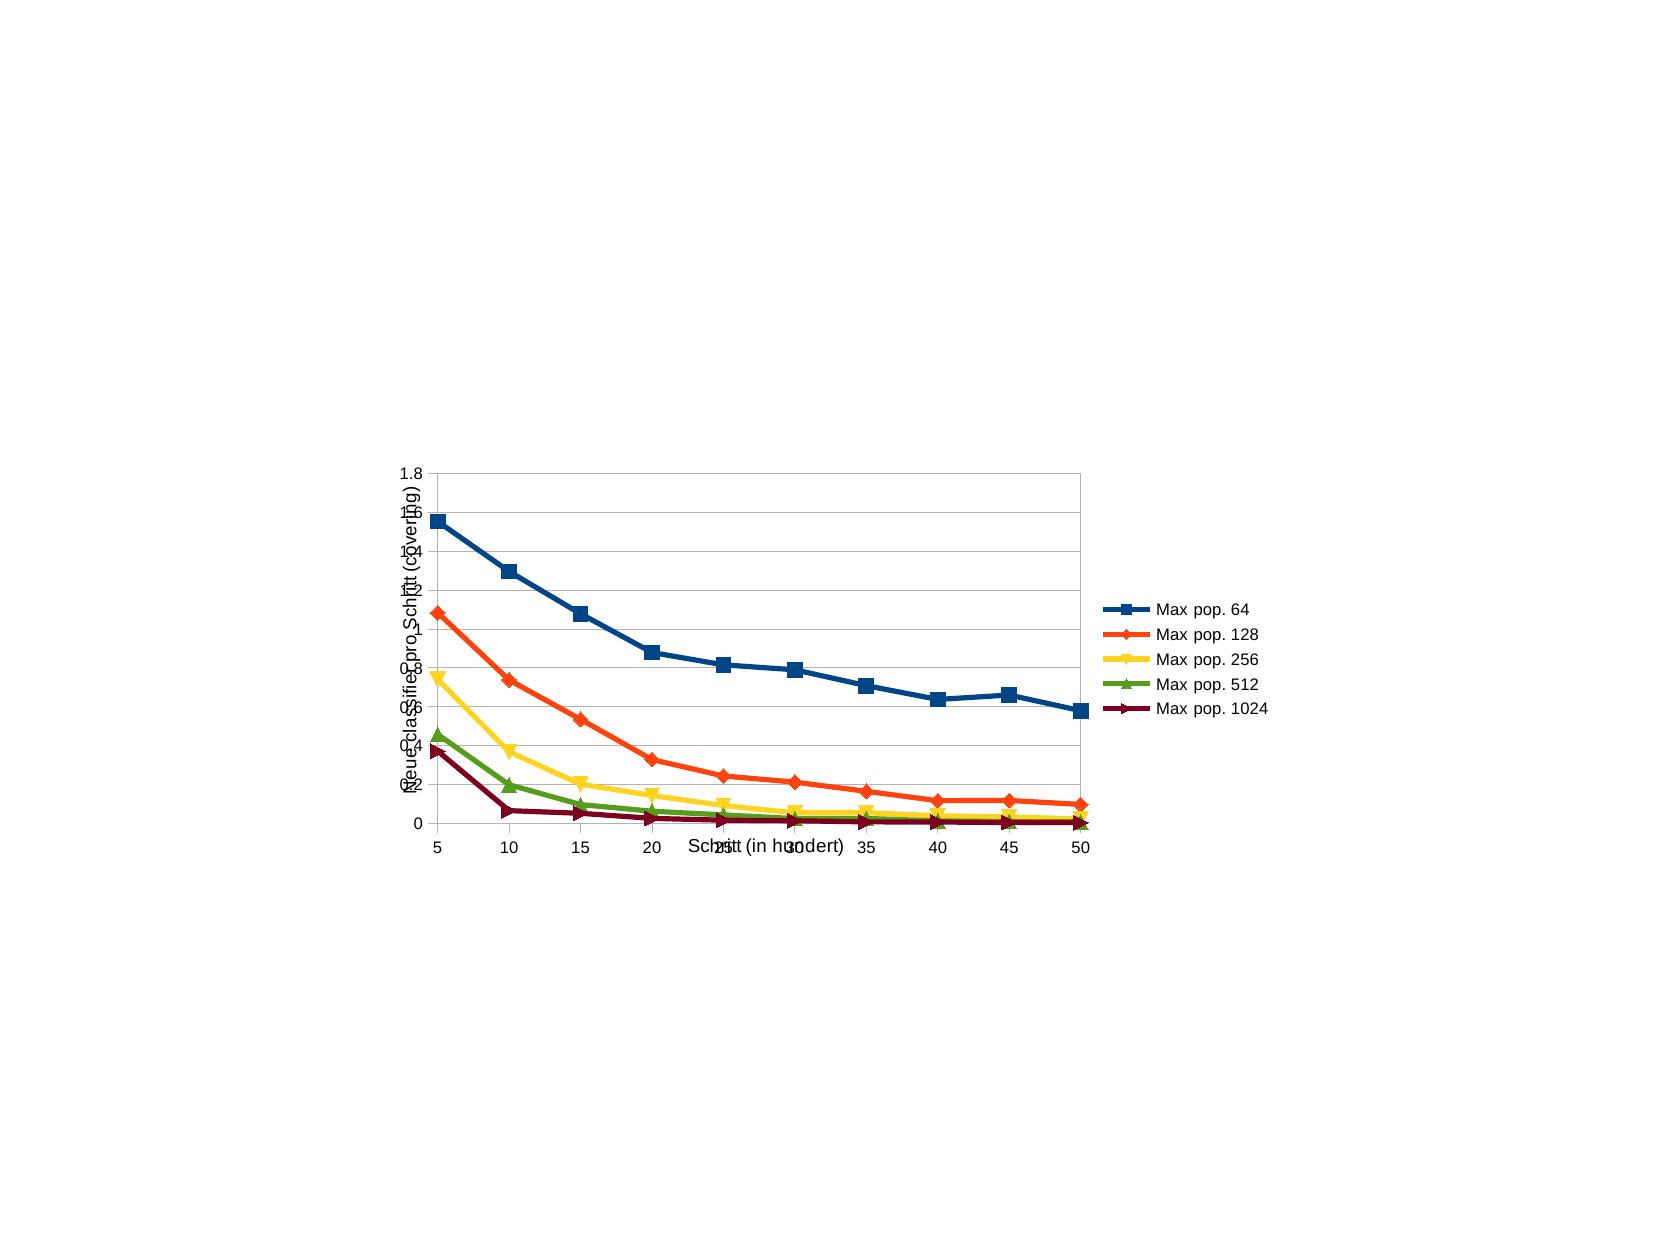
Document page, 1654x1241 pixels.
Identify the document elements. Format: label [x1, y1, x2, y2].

chart [375, 455, 1276, 870]
